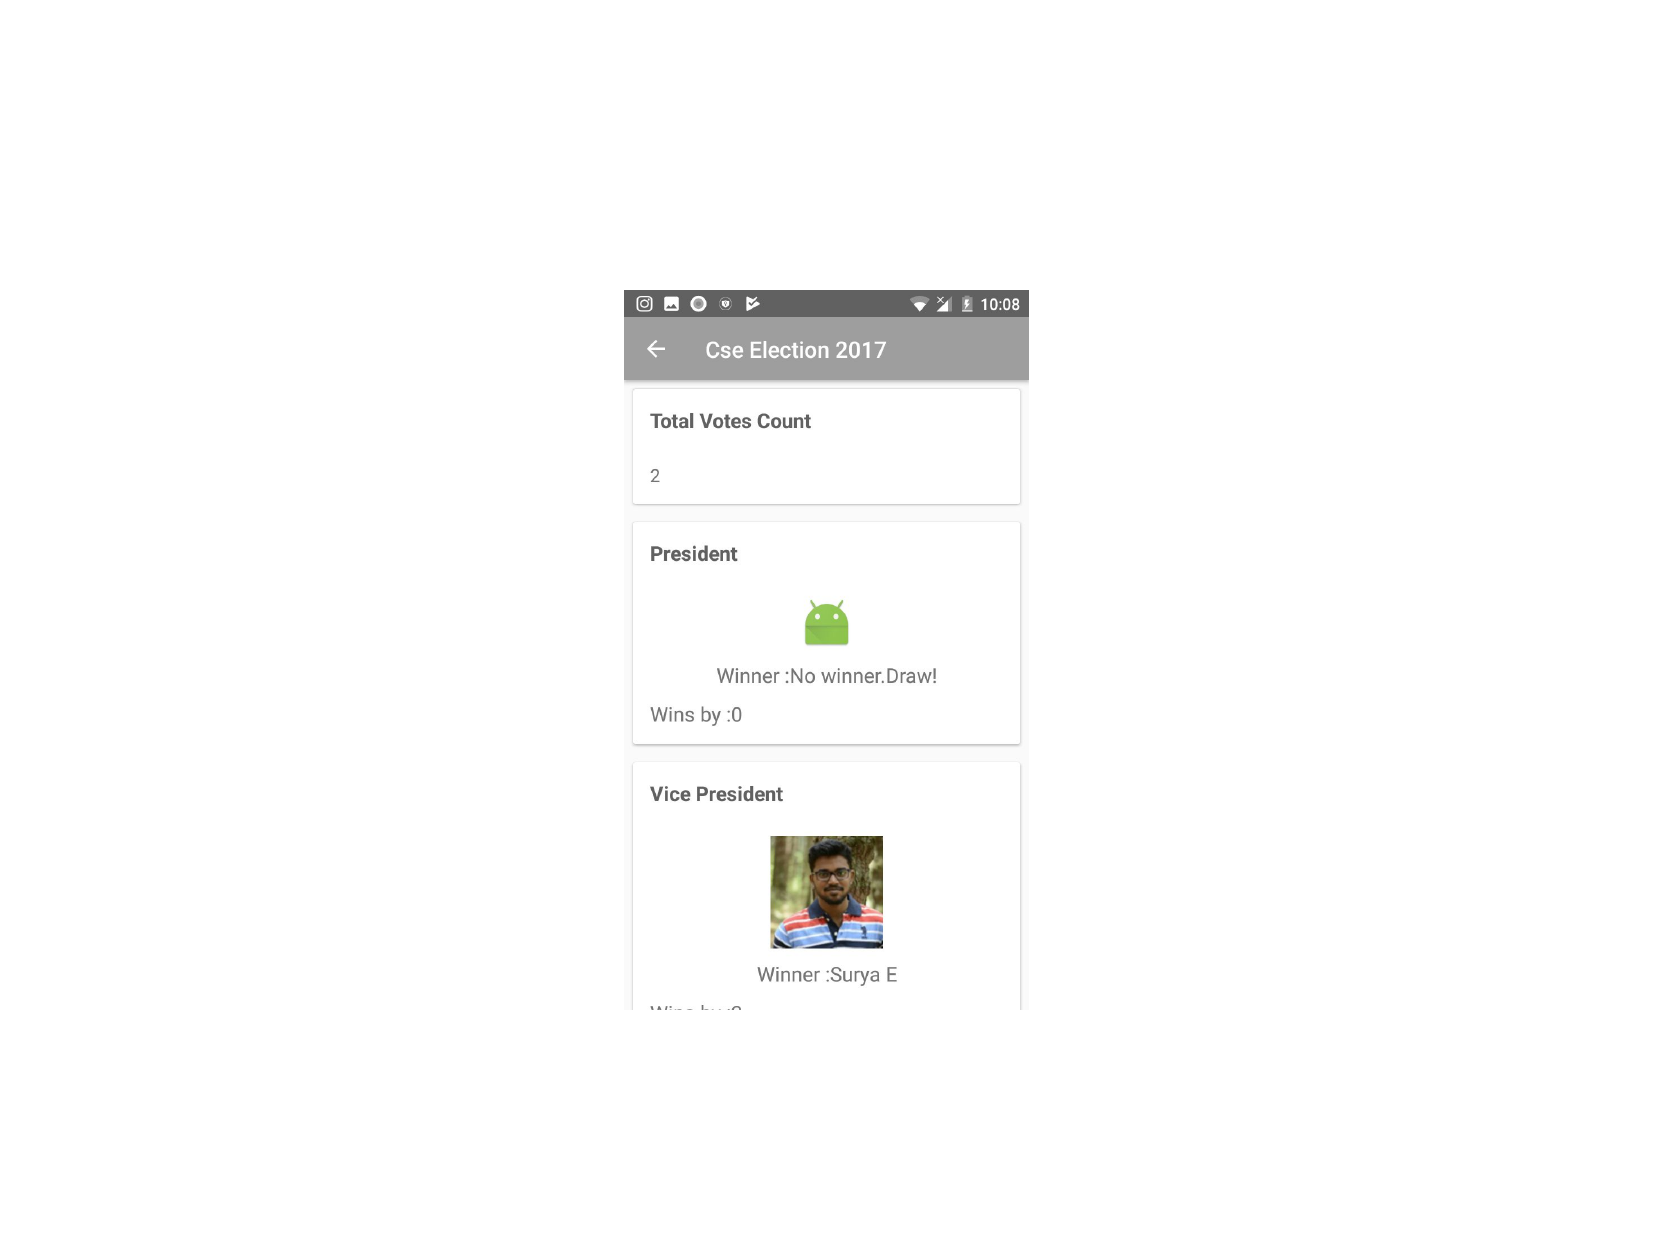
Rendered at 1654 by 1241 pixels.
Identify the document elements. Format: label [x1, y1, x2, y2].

picture [624, 290, 1029, 1010]
